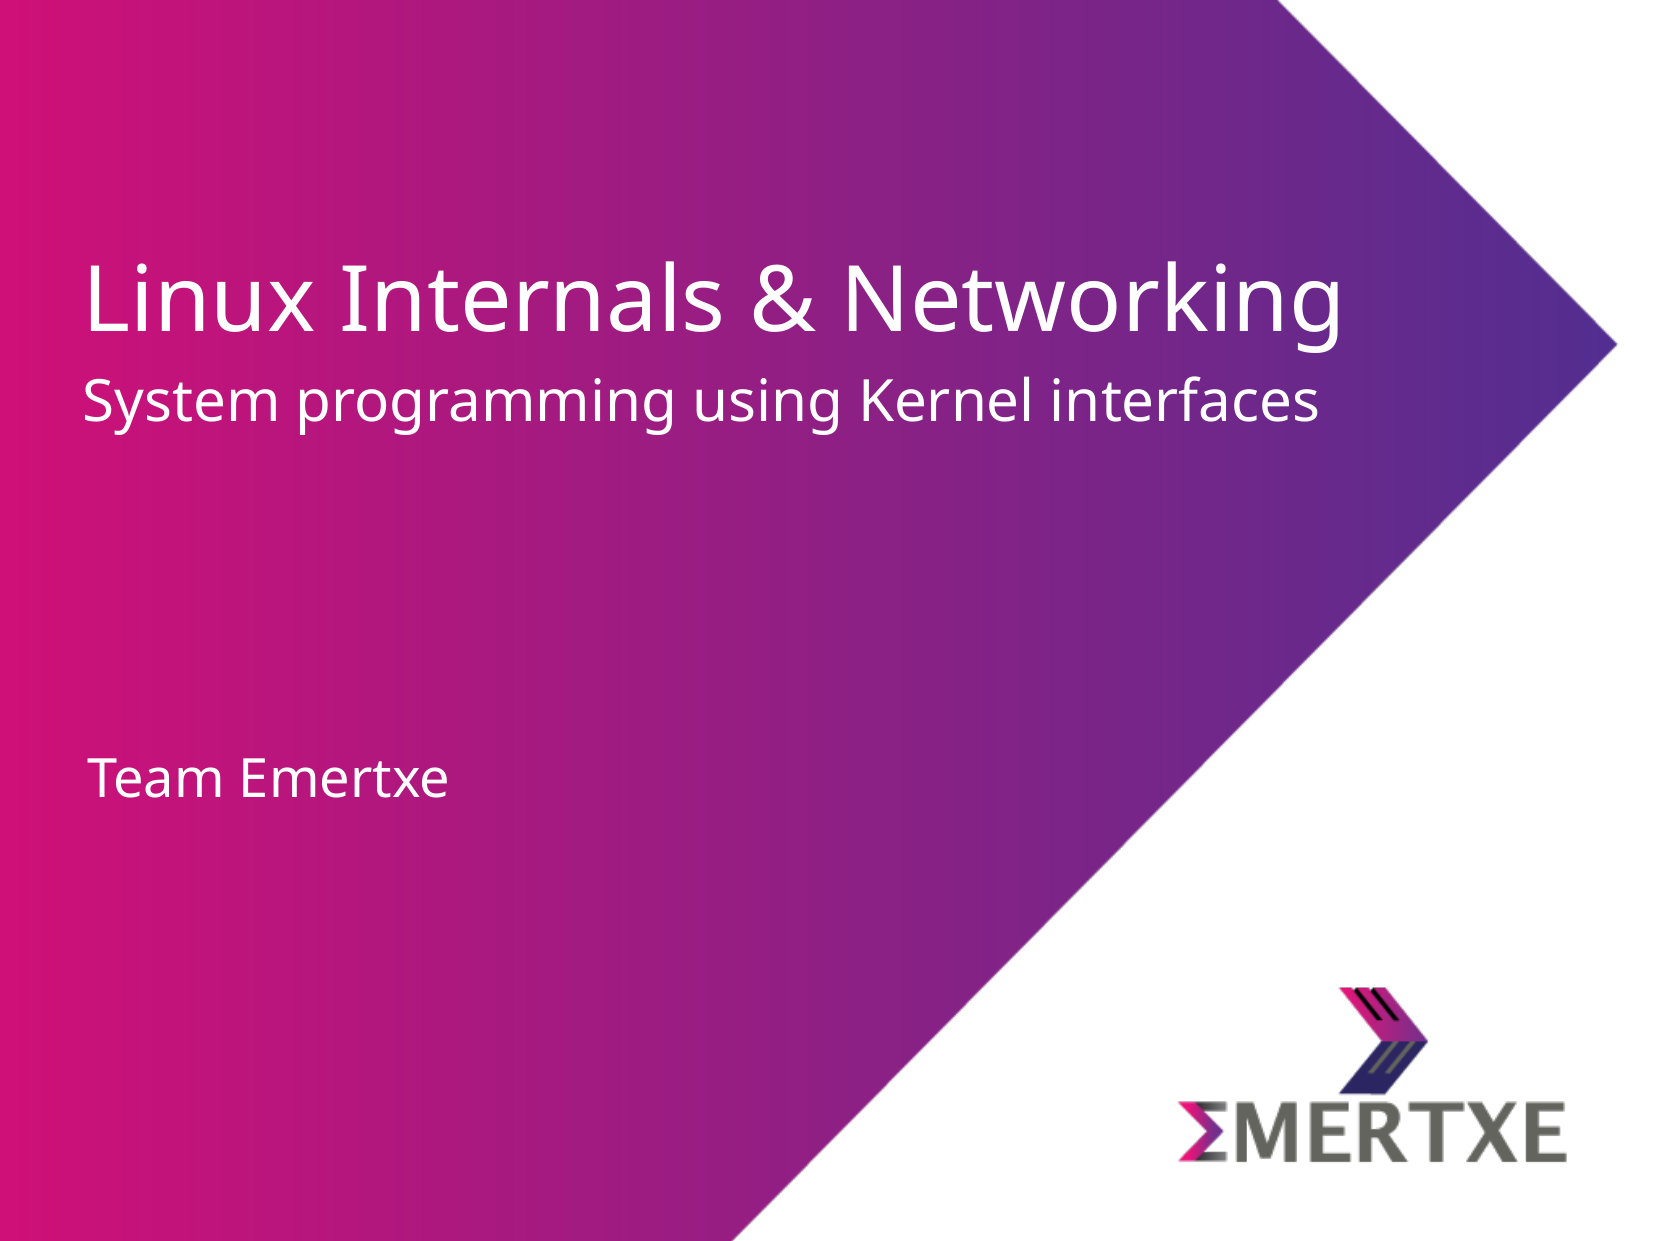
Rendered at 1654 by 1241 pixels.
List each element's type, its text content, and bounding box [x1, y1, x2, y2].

picture [0, 0, 1654, 1241]
title Linux Internals & Networking System programming using Kernel interfaces [82, 232, 1571, 440]
